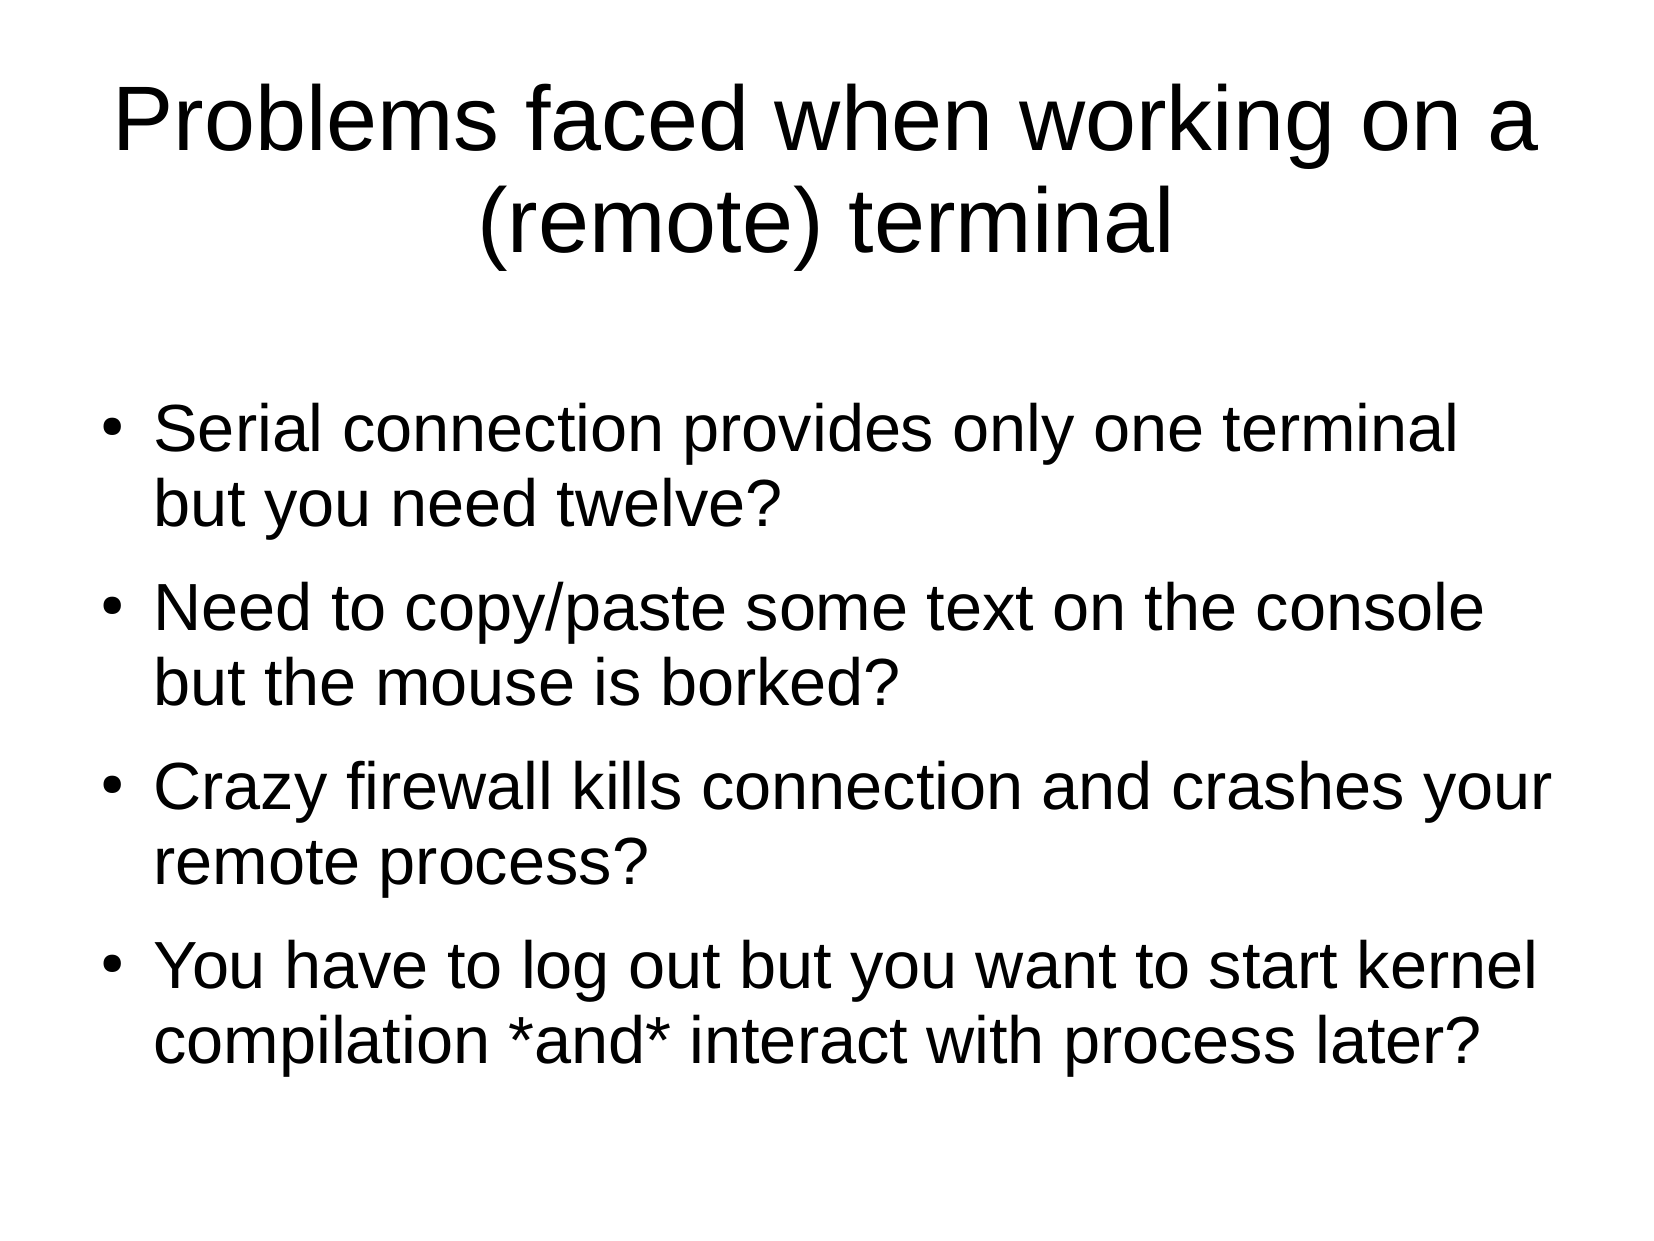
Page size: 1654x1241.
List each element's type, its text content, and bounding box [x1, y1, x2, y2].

title Problems faced when working on a (remote) terminal [82, 67, 1571, 376]
list Serial connection provides only one terminal but you need twelve? Need to copy/paste some text on the console but the mouse is borked? Crazy firewall kills connection and crashes your remote process? You have to log out but you want to start kernel compilation *and* interact with process later? [82, 390, 1571, 1111]
